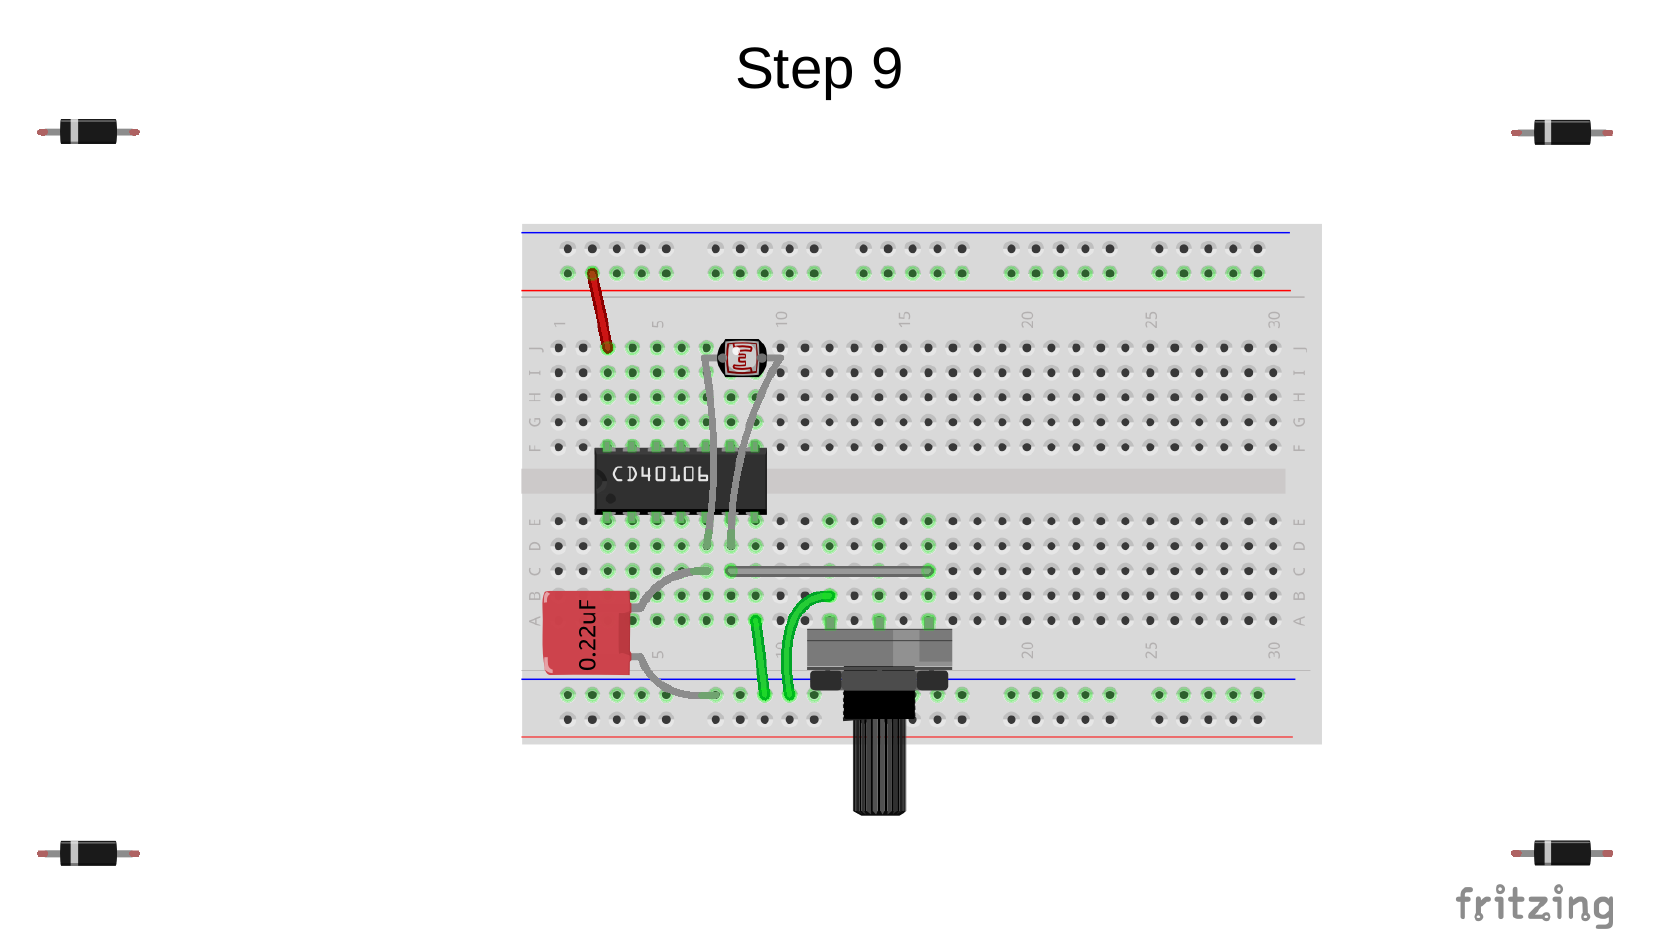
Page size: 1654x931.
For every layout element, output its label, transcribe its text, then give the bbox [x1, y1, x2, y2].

title Step 9 [79, 31, 1561, 104]
picture [37, 119, 1613, 929]
